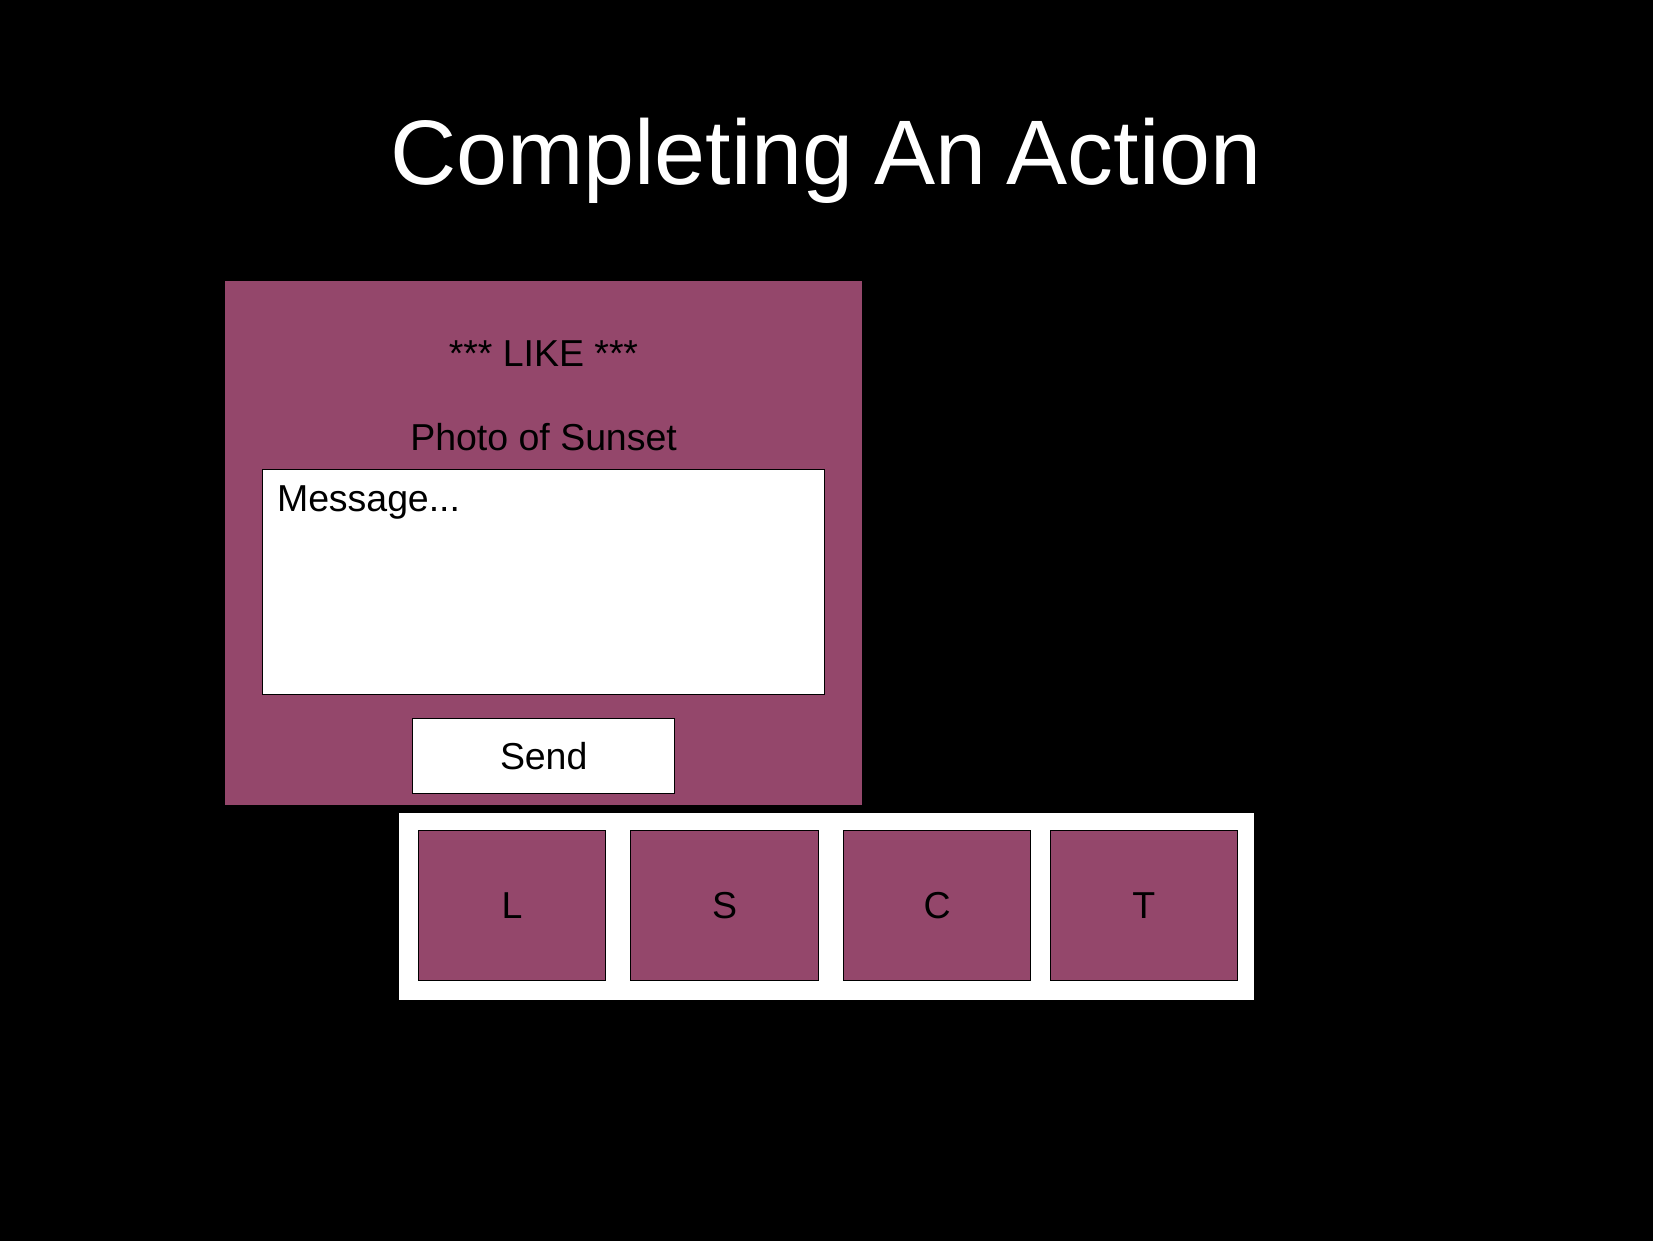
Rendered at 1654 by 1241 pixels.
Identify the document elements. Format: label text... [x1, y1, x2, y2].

text_box C [843, 830, 1031, 981]
text_box [398, 812, 1255, 1001]
text_box Message... [262, 469, 825, 695]
text_box L [418, 830, 606, 981]
text_box *** LIKE *** Photo of Sunset [224, 280, 863, 806]
text_box S [630, 830, 819, 981]
text_box Send [412, 718, 675, 794]
text_box T [1050, 830, 1238, 981]
title Completing An Action [82, 49, 1571, 257]
